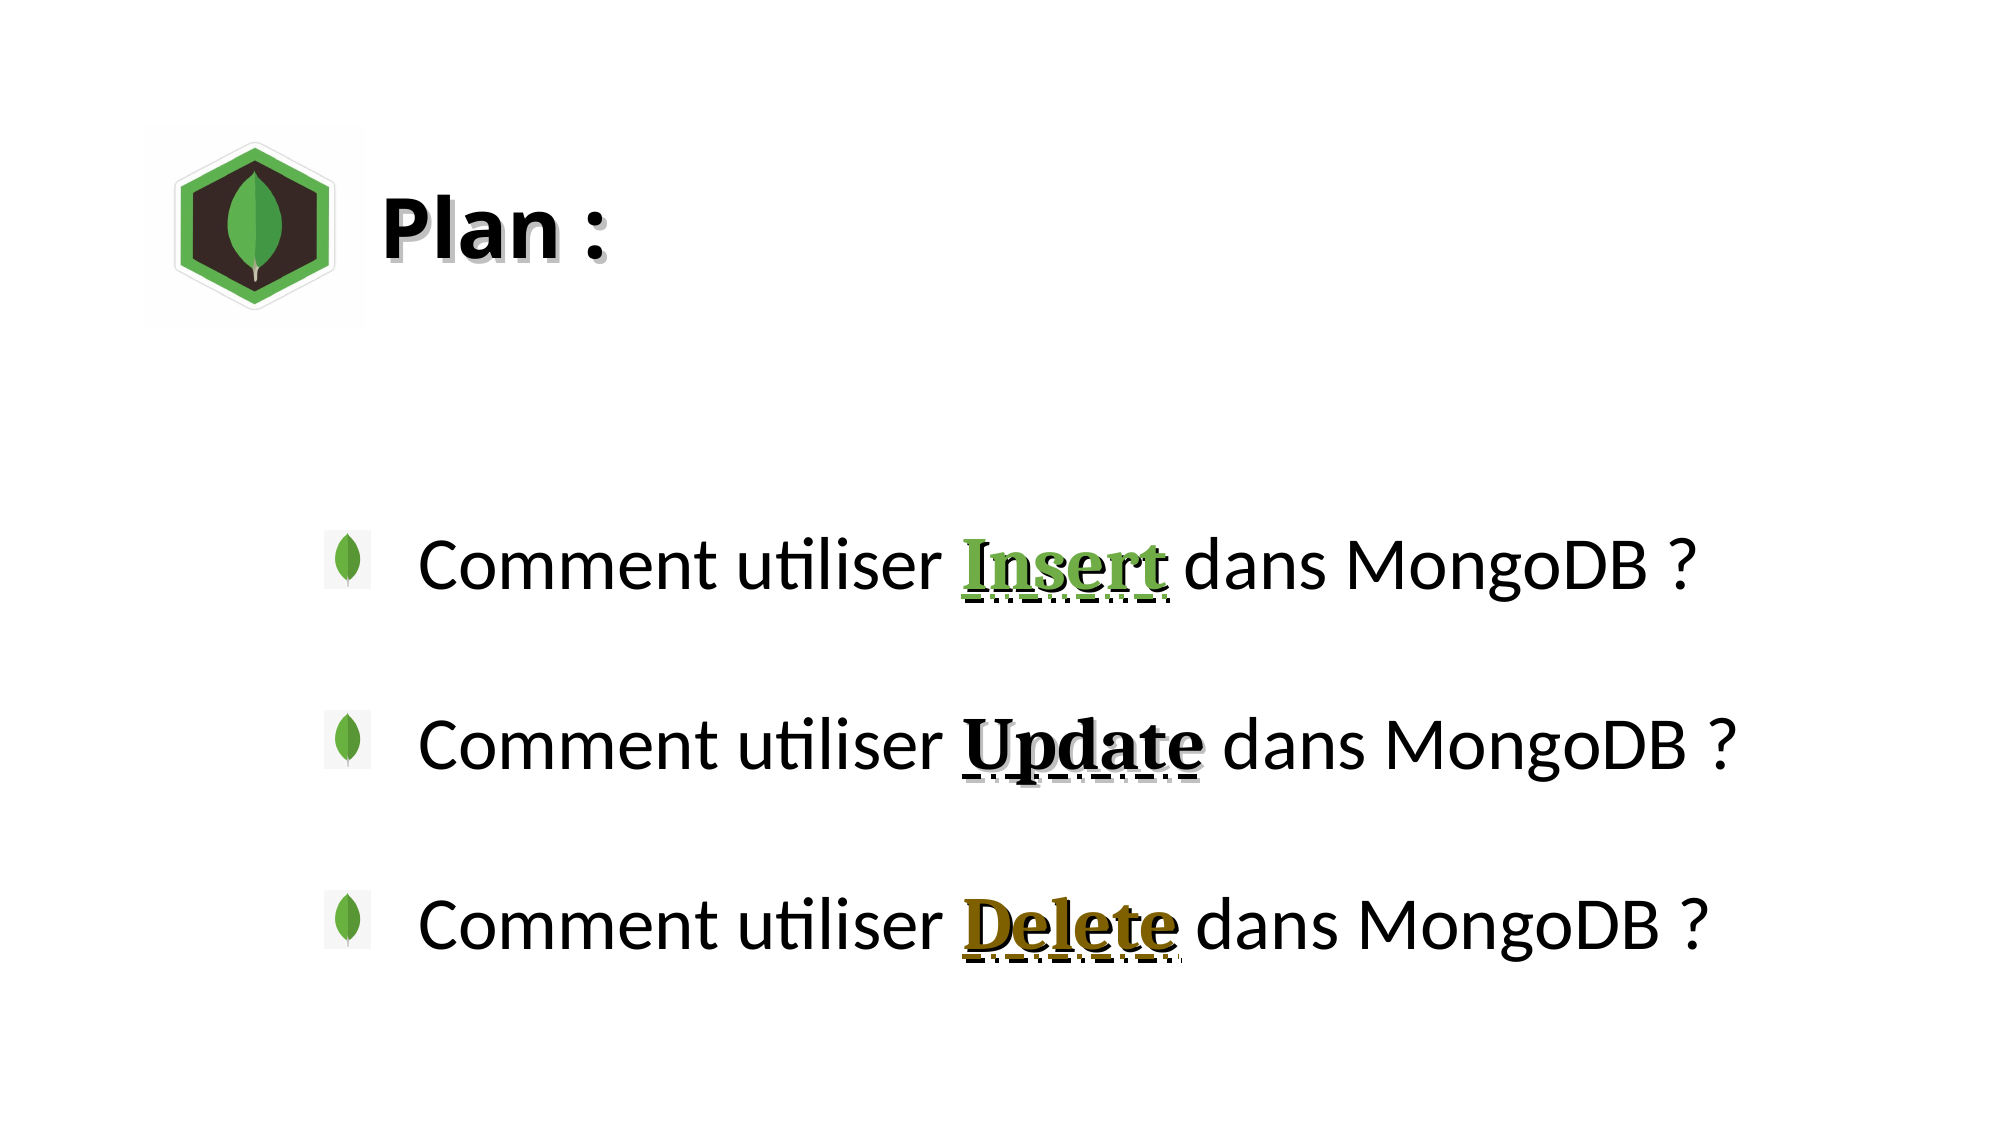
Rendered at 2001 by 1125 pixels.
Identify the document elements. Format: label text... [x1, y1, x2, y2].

picture [145, 124, 365, 328]
text_box Comment utiliser Insert dans MongoDB ? Comment utiliser Update dans MongoDB ? Comment utiliser Delete dans MongoDB ? [309, 414, 1791, 975]
text_box Plan : [364, 168, 916, 285]
